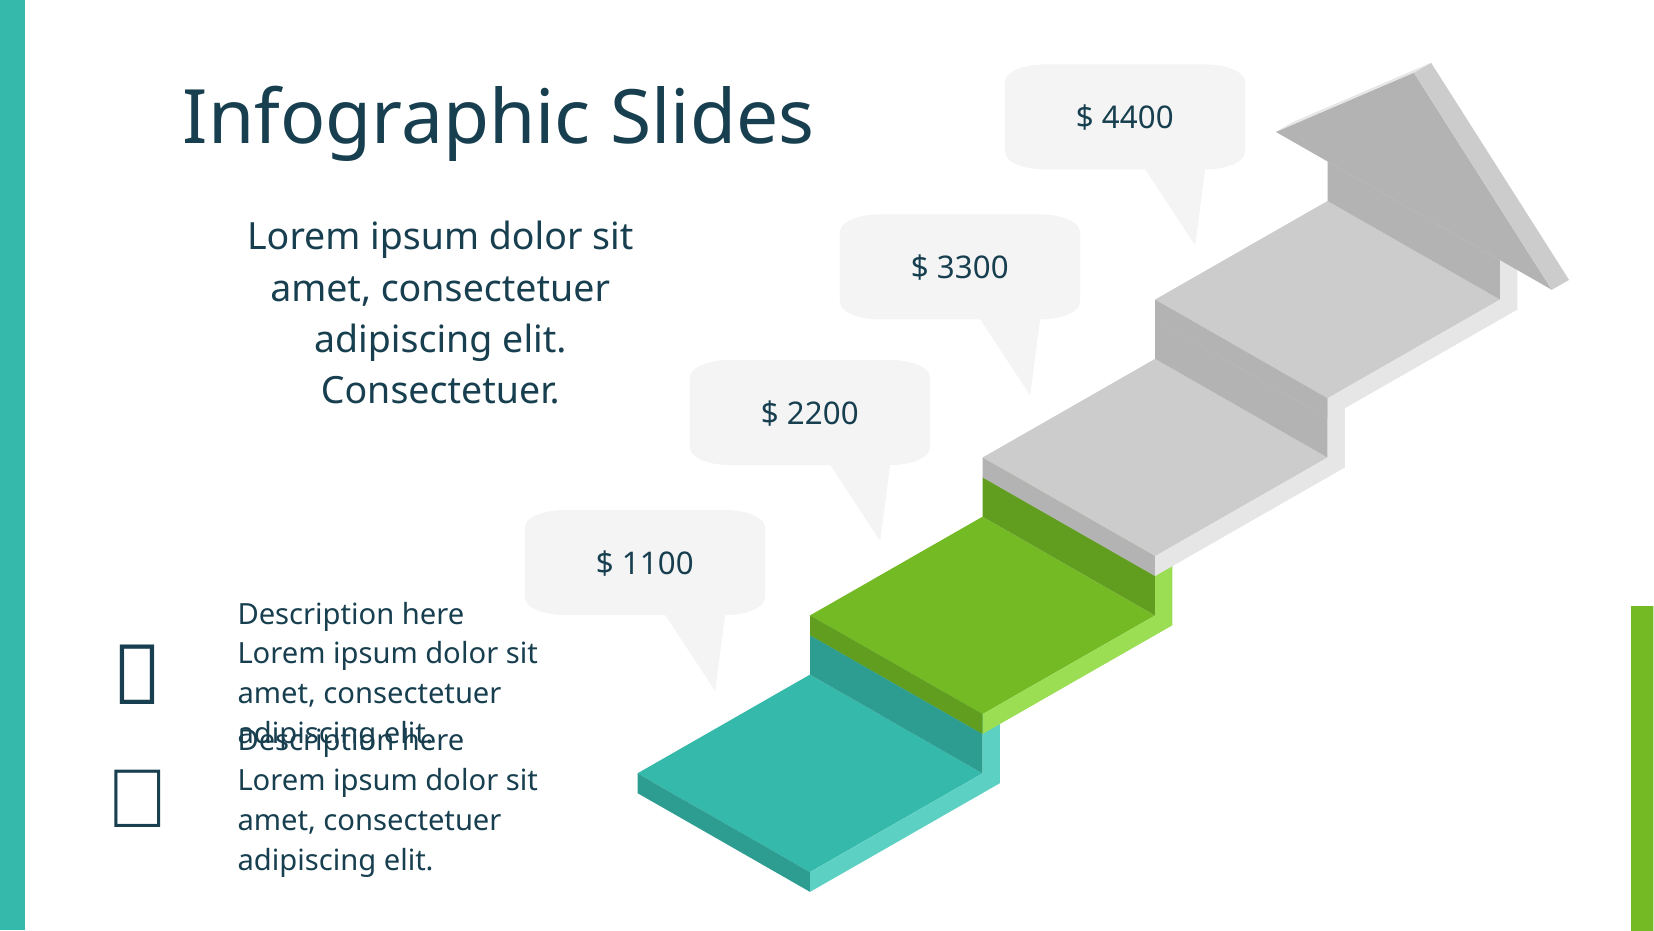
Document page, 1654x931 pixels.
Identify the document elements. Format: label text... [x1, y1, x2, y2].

text_box $ 2200 [689, 360, 931, 541]
text_box $ 4400 [1004, 64, 1246, 246]
text_box [637, 62, 1570, 892]
text_box $ 3300 [839, 214, 1081, 396]
list Lorem ipsum dolor sit amet, consectetuer adipiscing elit. Consectetuer. [150, 210, 661, 421]
text_box Description here Lorem ipsum dolor sit amet, consectetuer adipiscing elit. [237, 740, 616, 858]
title Infographic Slides [82, 37, 916, 193]
text_box Description here Lorem ipsum dolor sit amet, consectetuer adipiscing elit. [237, 614, 616, 731]
text_box  [60, 597, 216, 723]
text_box  [60, 723, 216, 875]
text_box $ 1100 [524, 510, 766, 691]
